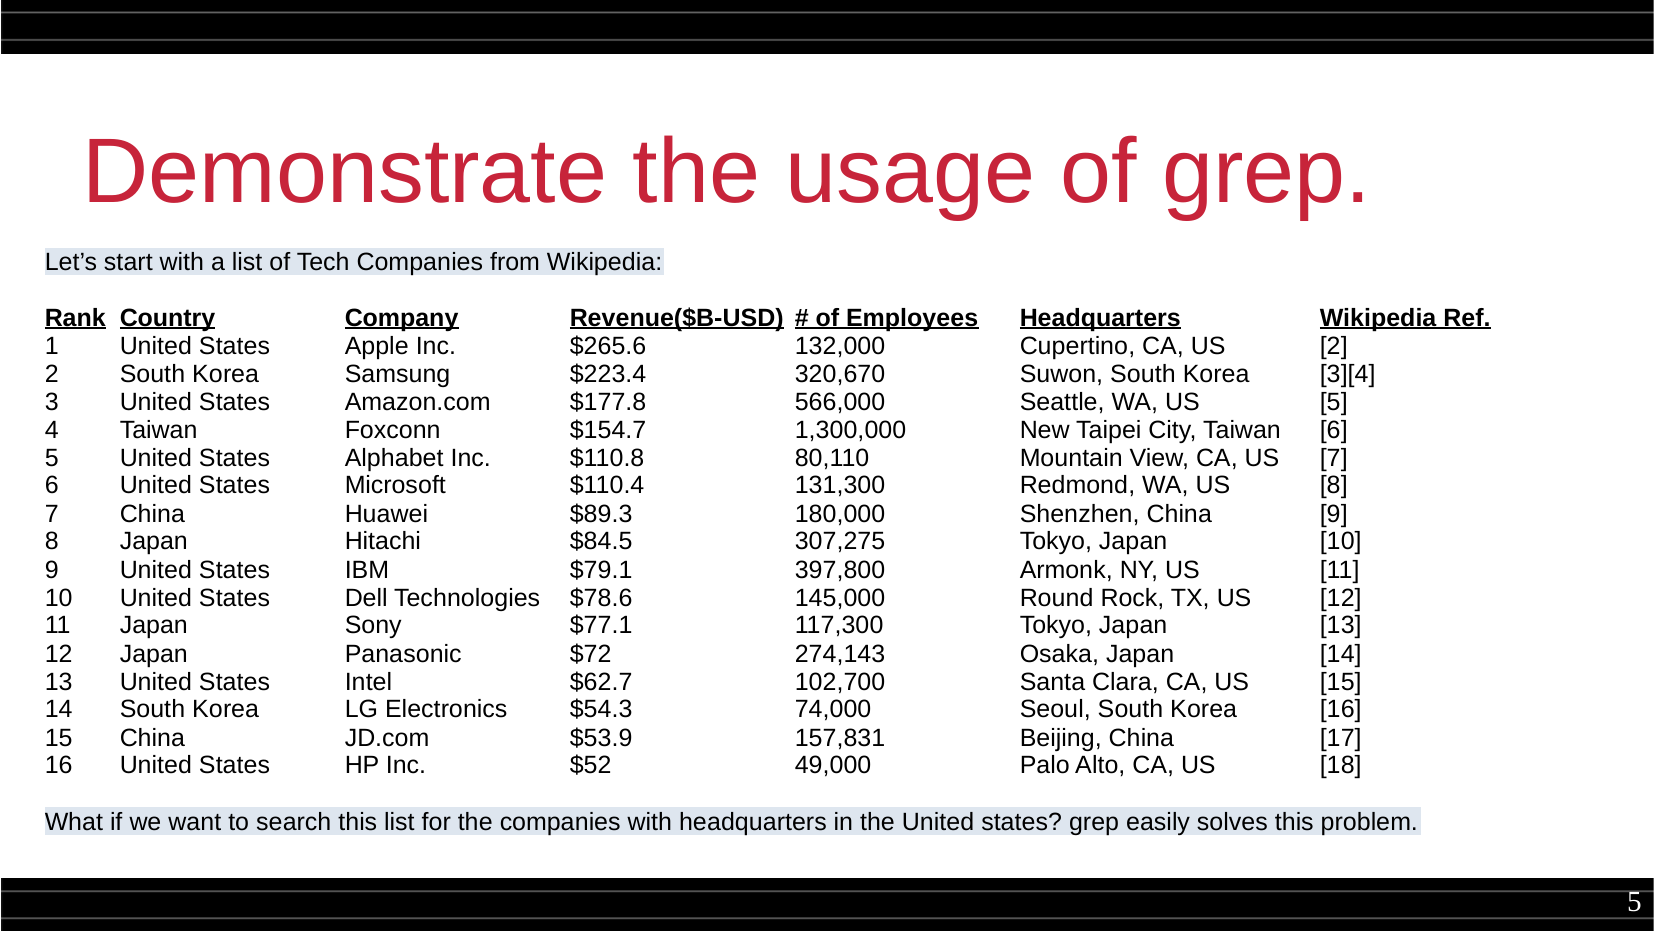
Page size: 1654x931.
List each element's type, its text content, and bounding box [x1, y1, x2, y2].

picture [1, 878, 1654, 931]
title Demonstrate the usage of grep. [82, 92, 1571, 240]
picture [1, 0, 1654, 54]
text_box Let’s start with a list of Tech Companies from Wikipedia: Rank Country Company Revenue($B-USD) # of Employees Headquarters Wikipedia Ref. 1 United States Apple Inc. $265.6 132,000 Cupertino, CA, US [2] 2 South Korea Samsung $223.4 320,670 Suwon, South Korea [3][4] 3 United States Amazon.com $177.8 566,000 Seattle, WA, US [5] 4 Taiwan Foxconn $154.7 1,300,000 New Taipei City, Taiwan [6] 5 United States Alphabet Inc. $110.8 80,110 Mountain View, CA, US [7] 6 United States Microsoft $110.4 131,300 Redmond, WA, US [8] 7 China Huawei $89.3 180,000 Shenzhen, China [9] 8 Japan Hitachi $84.5 307,275 Tokyo, Japan [10] 9 United States IBM $79.1 397,800 Armonk, NY, US [11] 10 United States Dell Technologies $78.6 145,000 Round Rock, TX, US [12] 11 Japan Sony $77.1 117,300 Tokyo, Japan [13] 12 Japan Panasonic $72 274,143 Osaka, Japan [14] 13 United States Intel $62.7 102,700 Santa Clara, CA, US [15] 14 South Korea LG Electronics $54.3 74,000 Seoul, South Korea [16] 15 China JD.com $53.9 157,831 Beijing, China [17] 16 United States HP Inc. $52 49,000 Palo Alto, CA, US [18] What if we want to search this list for the companies with headquarters in the United states? grep easily solves this problem. [30, 240, 1606, 843]
